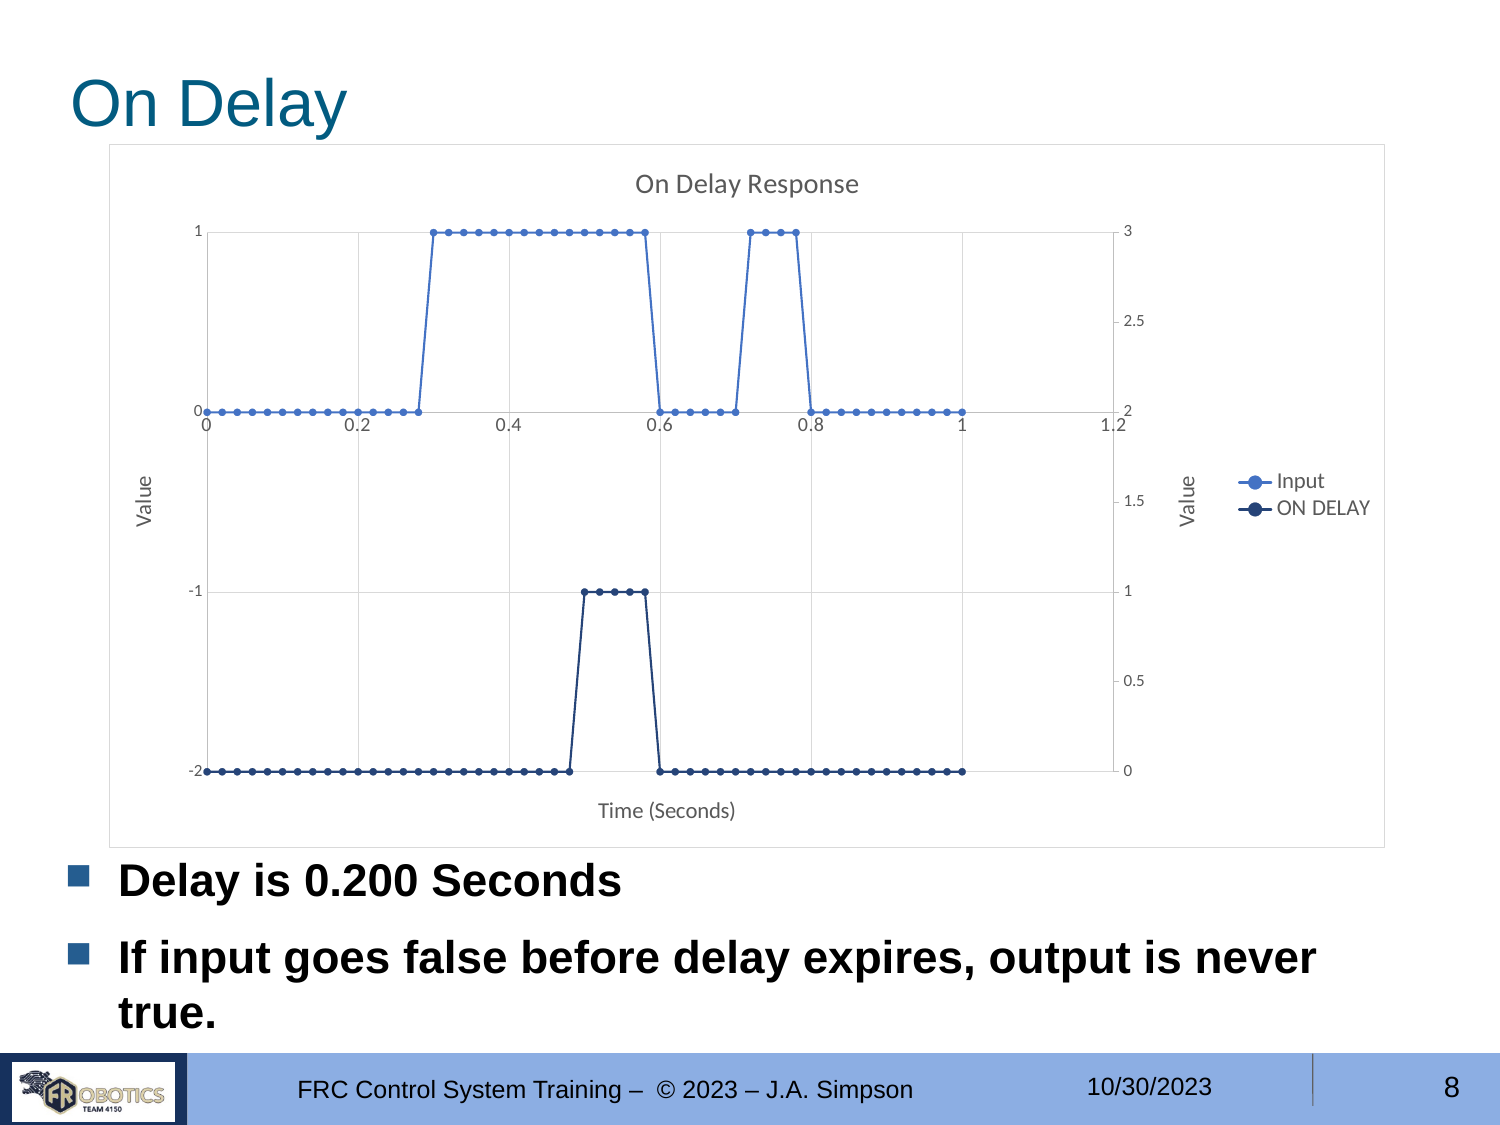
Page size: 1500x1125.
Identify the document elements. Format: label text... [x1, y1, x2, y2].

slide_number 10/30/2023 [1012, 1071, 1288, 1100]
slide_number <number> [1337, 1072, 1475, 1100]
title On Delay [55, 52, 1443, 148]
picture [12, 1062, 175, 1122]
picture [109, 144, 1386, 848]
list Delay is 0.200 Seconds If input goes false before delay expires, output is never true. [55, 842, 1340, 990]
footer FRC Control System Training – © 2023 – J.A. Simpson [225, 1074, 988, 1103]
